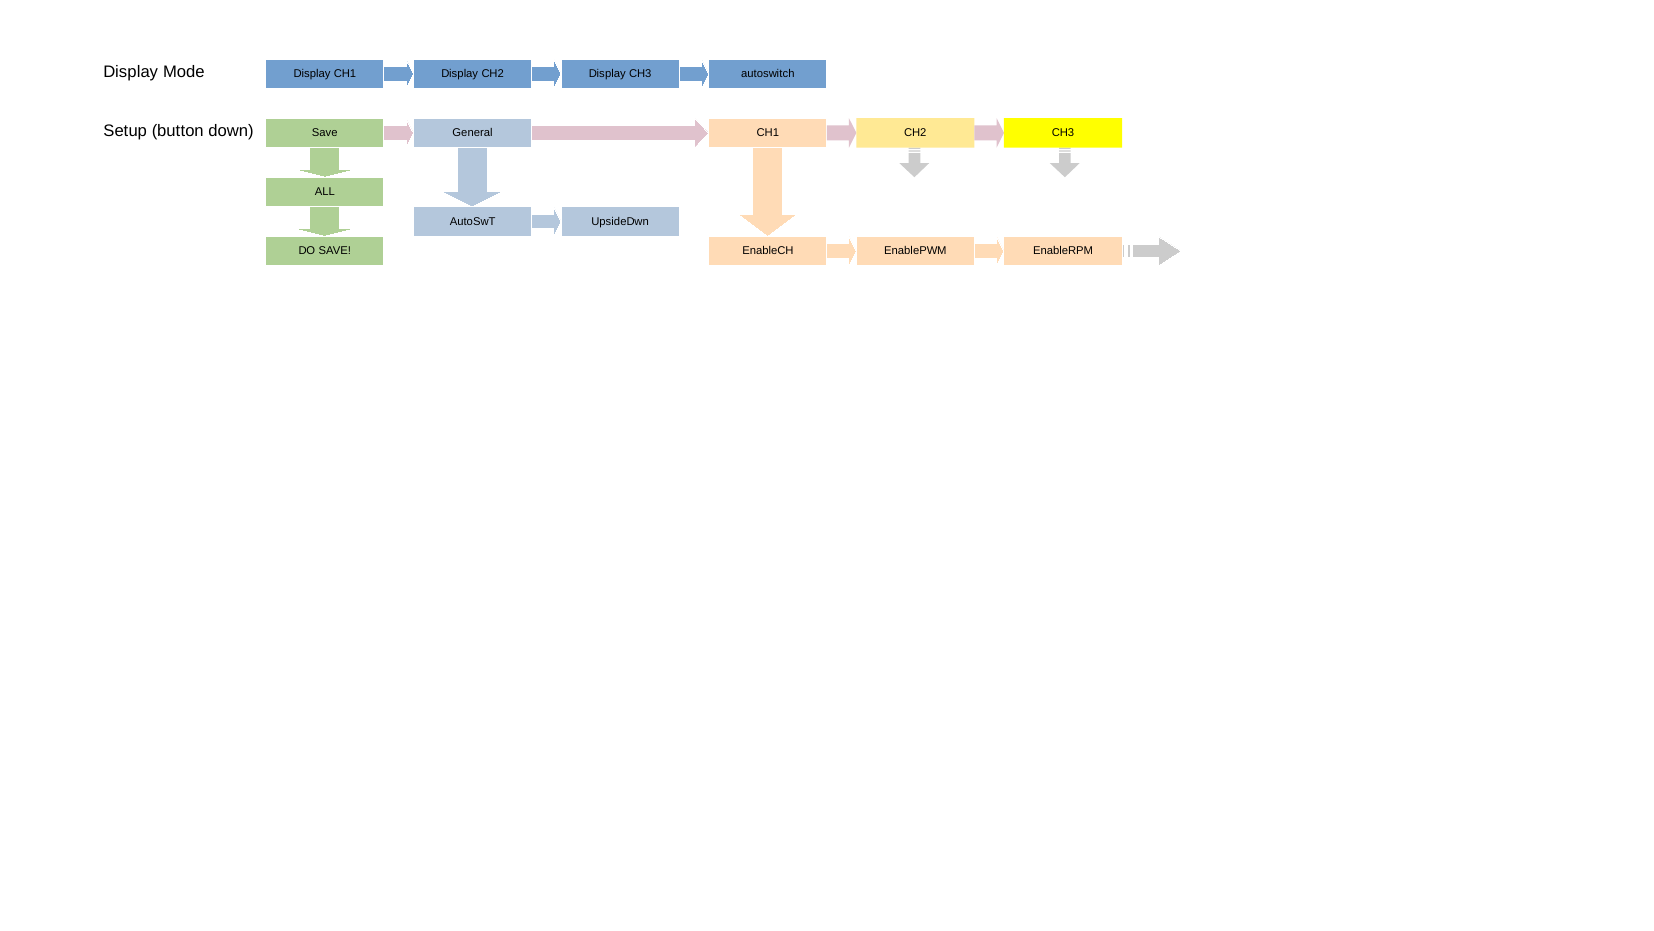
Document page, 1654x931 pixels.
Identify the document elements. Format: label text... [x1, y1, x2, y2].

text_box Save [269, 118, 384, 148]
text_box Setup (button down) [88, 114, 269, 148]
text_box [1127, 244, 1131, 258]
text_box ALL [265, 177, 384, 207]
text_box [1049, 153, 1080, 178]
text_box Display CH3 [561, 59, 680, 89]
text_box [974, 118, 1003, 148]
text_box Display CH2 [413, 59, 532, 89]
text_box [383, 59, 414, 89]
text_box EnableCH [708, 236, 827, 266]
text_box [531, 59, 562, 89]
text_box [1132, 236, 1182, 267]
text_box [531, 206, 562, 237]
text_box UpsideDwn [561, 206, 680, 237]
text_box [974, 236, 1004, 266]
text_box [295, 206, 355, 237]
text_box [442, 147, 502, 207]
text_box autoswitch [708, 59, 827, 89]
text_box [826, 118, 856, 148]
text_box DO SAVE! [265, 236, 384, 266]
text_box [383, 118, 413, 148]
text_box [531, 118, 708, 148]
text_box EnableRPM [1003, 236, 1123, 266]
text_box EnablePWM [856, 236, 975, 266]
text_box Display Mode [88, 54, 220, 89]
text_box [679, 59, 709, 89]
text_box [826, 236, 857, 266]
text_box Display CH1 [265, 59, 384, 89]
text_box General [413, 118, 532, 148]
text_box [738, 147, 798, 237]
text_box AutoSwT [413, 206, 532, 237]
text_box CH2 [856, 118, 975, 148]
text_box CH1 [708, 118, 827, 148]
text_box [899, 153, 930, 178]
text_box [295, 147, 355, 178]
text_box CH3 [1003, 118, 1123, 148]
